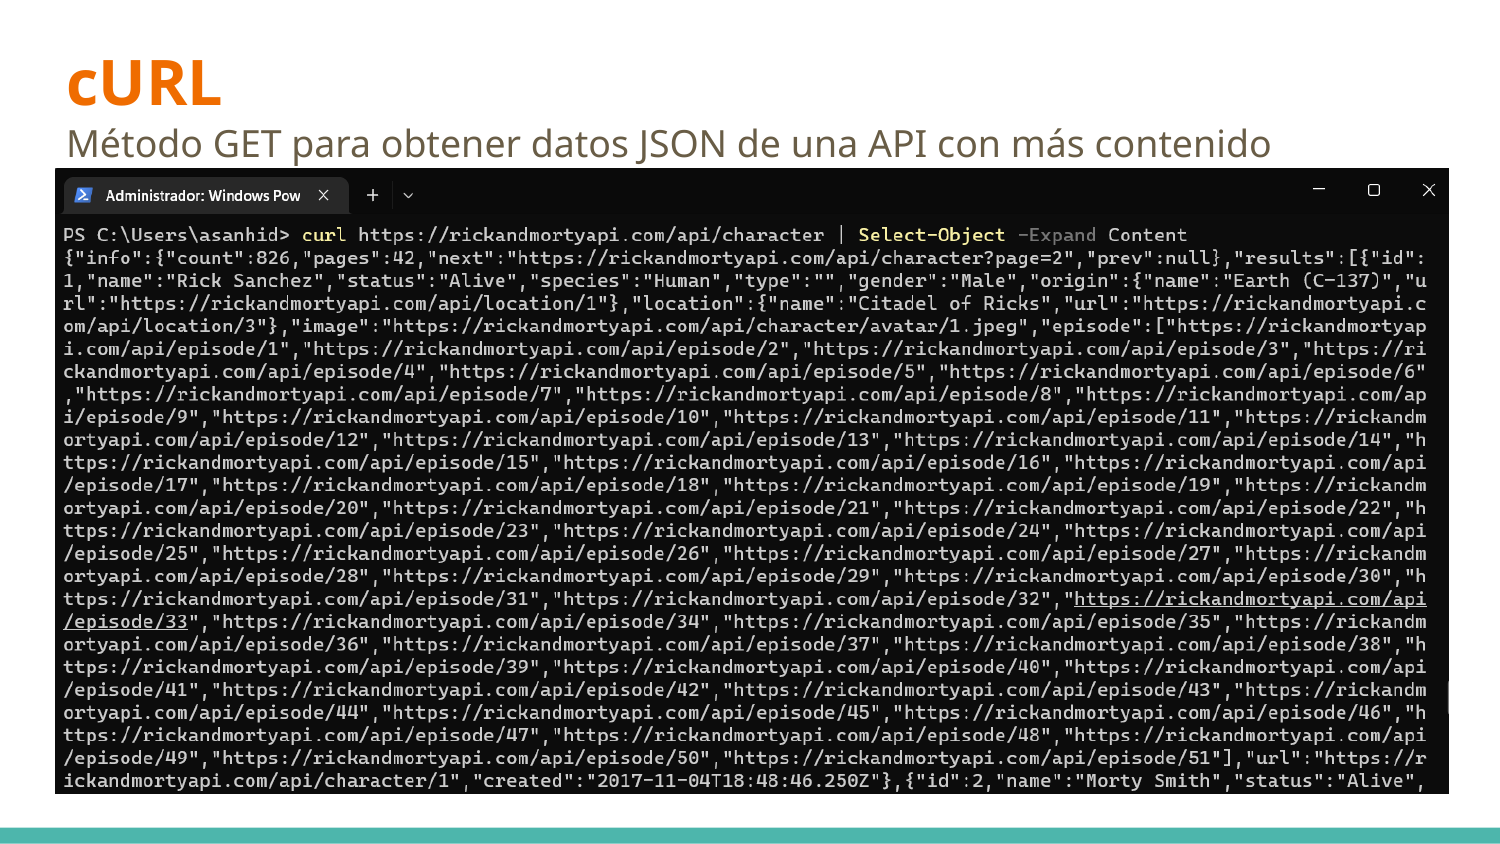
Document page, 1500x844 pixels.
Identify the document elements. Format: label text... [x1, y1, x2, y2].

picture [55, 168, 1449, 794]
list Método GET para obtener datos JSON de una API con más contenido [51, 95, 1449, 683]
title cURL [51, 23, 1449, 95]
